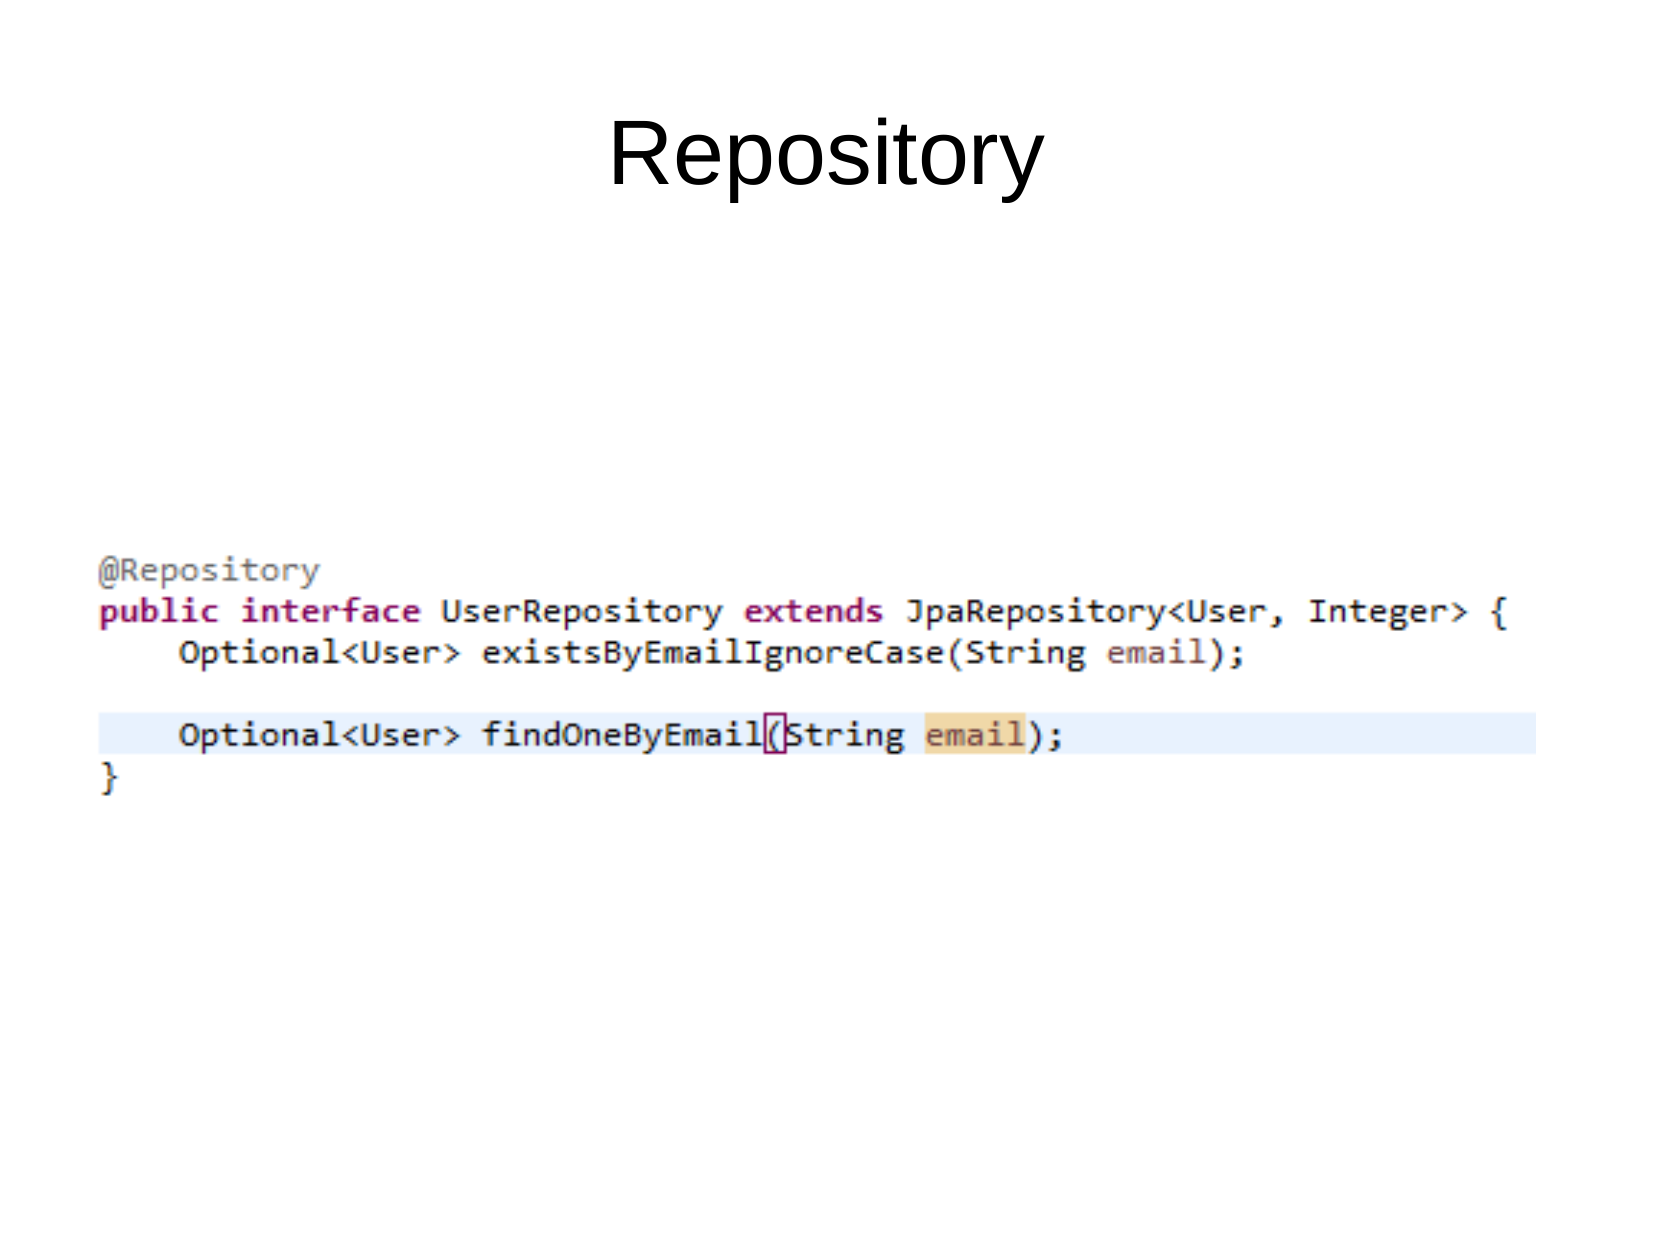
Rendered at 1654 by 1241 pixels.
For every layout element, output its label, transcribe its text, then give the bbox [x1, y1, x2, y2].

title Repository [82, 49, 1571, 257]
picture [94, 543, 1536, 818]
